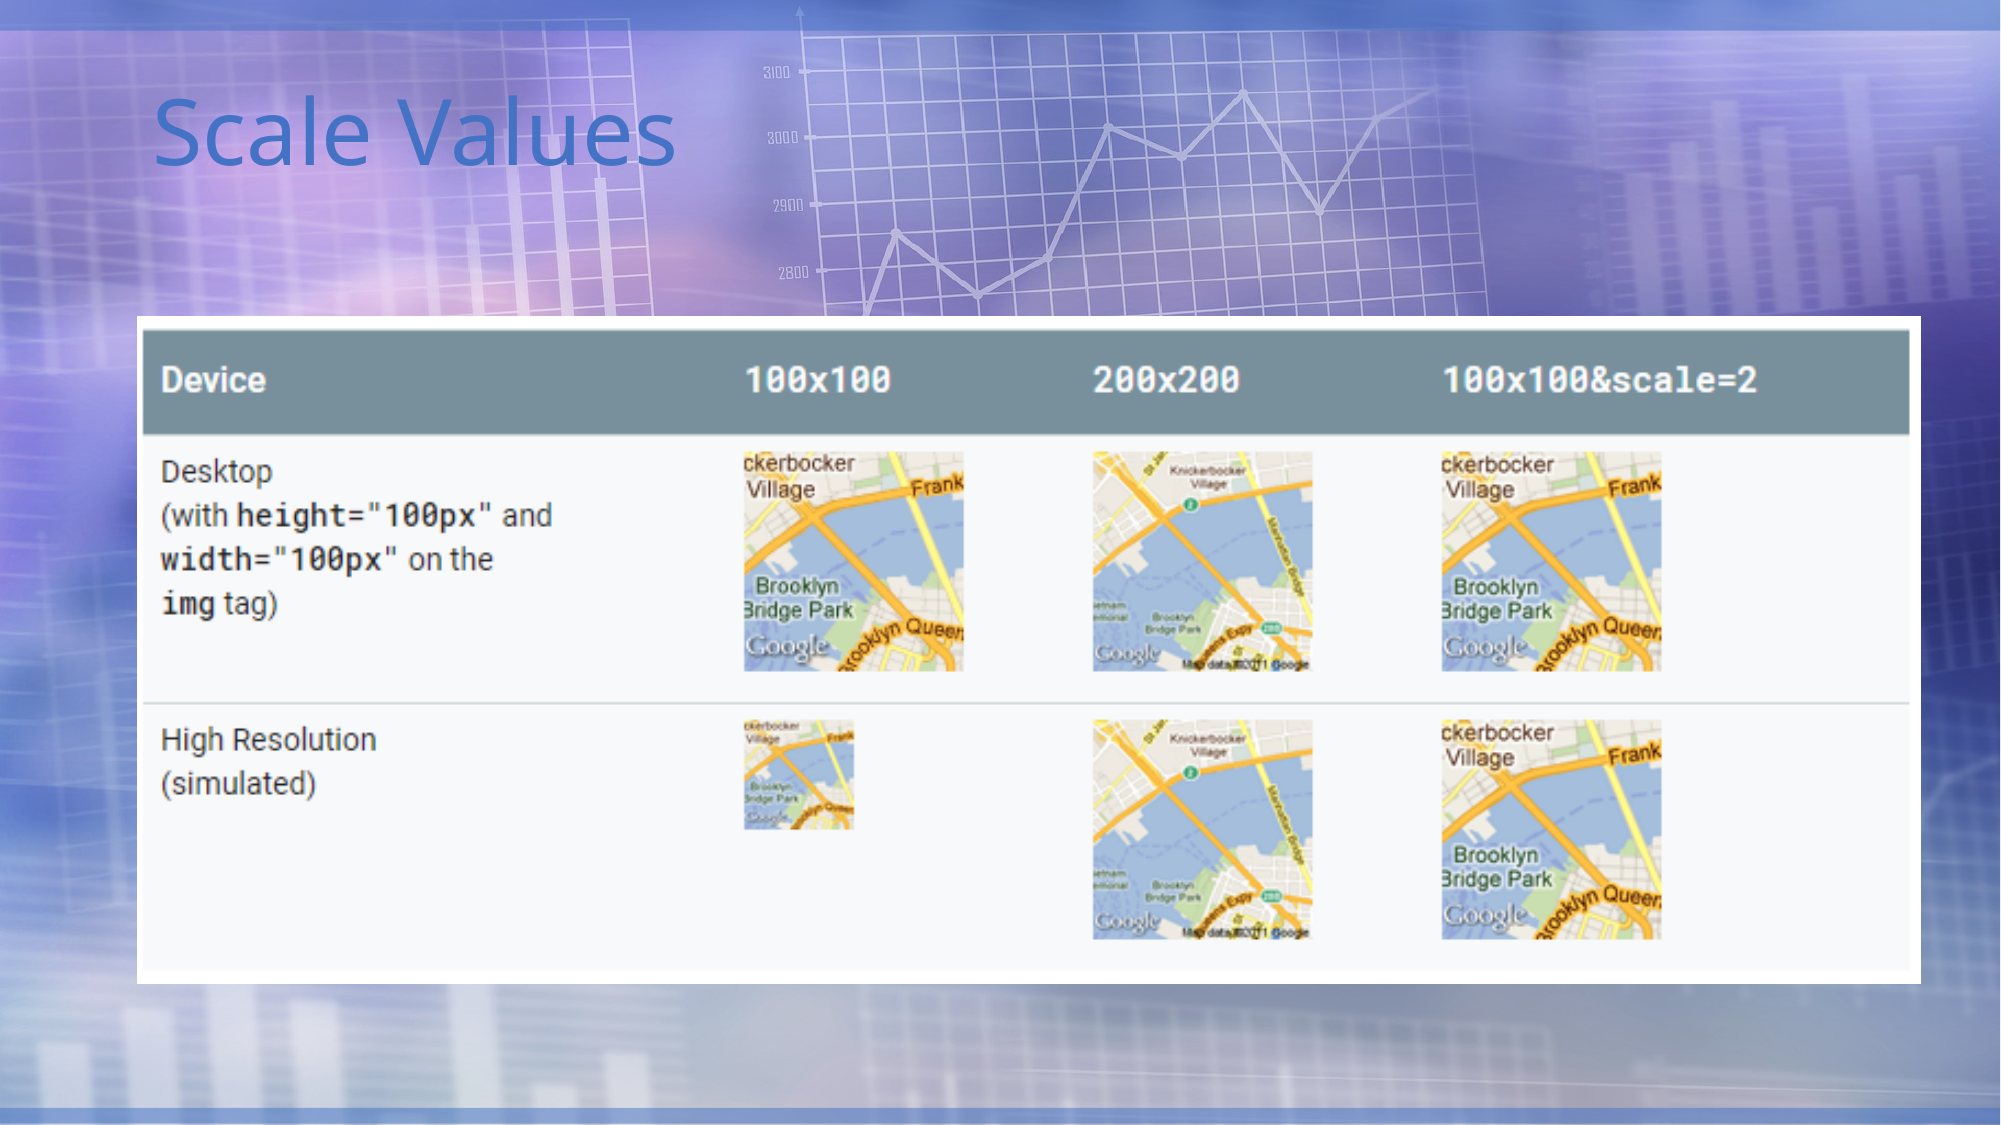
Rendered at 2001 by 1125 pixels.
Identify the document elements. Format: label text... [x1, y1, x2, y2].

picture [0, 31, 2001, 1125]
title Scale Values [137, 59, 1863, 197]
